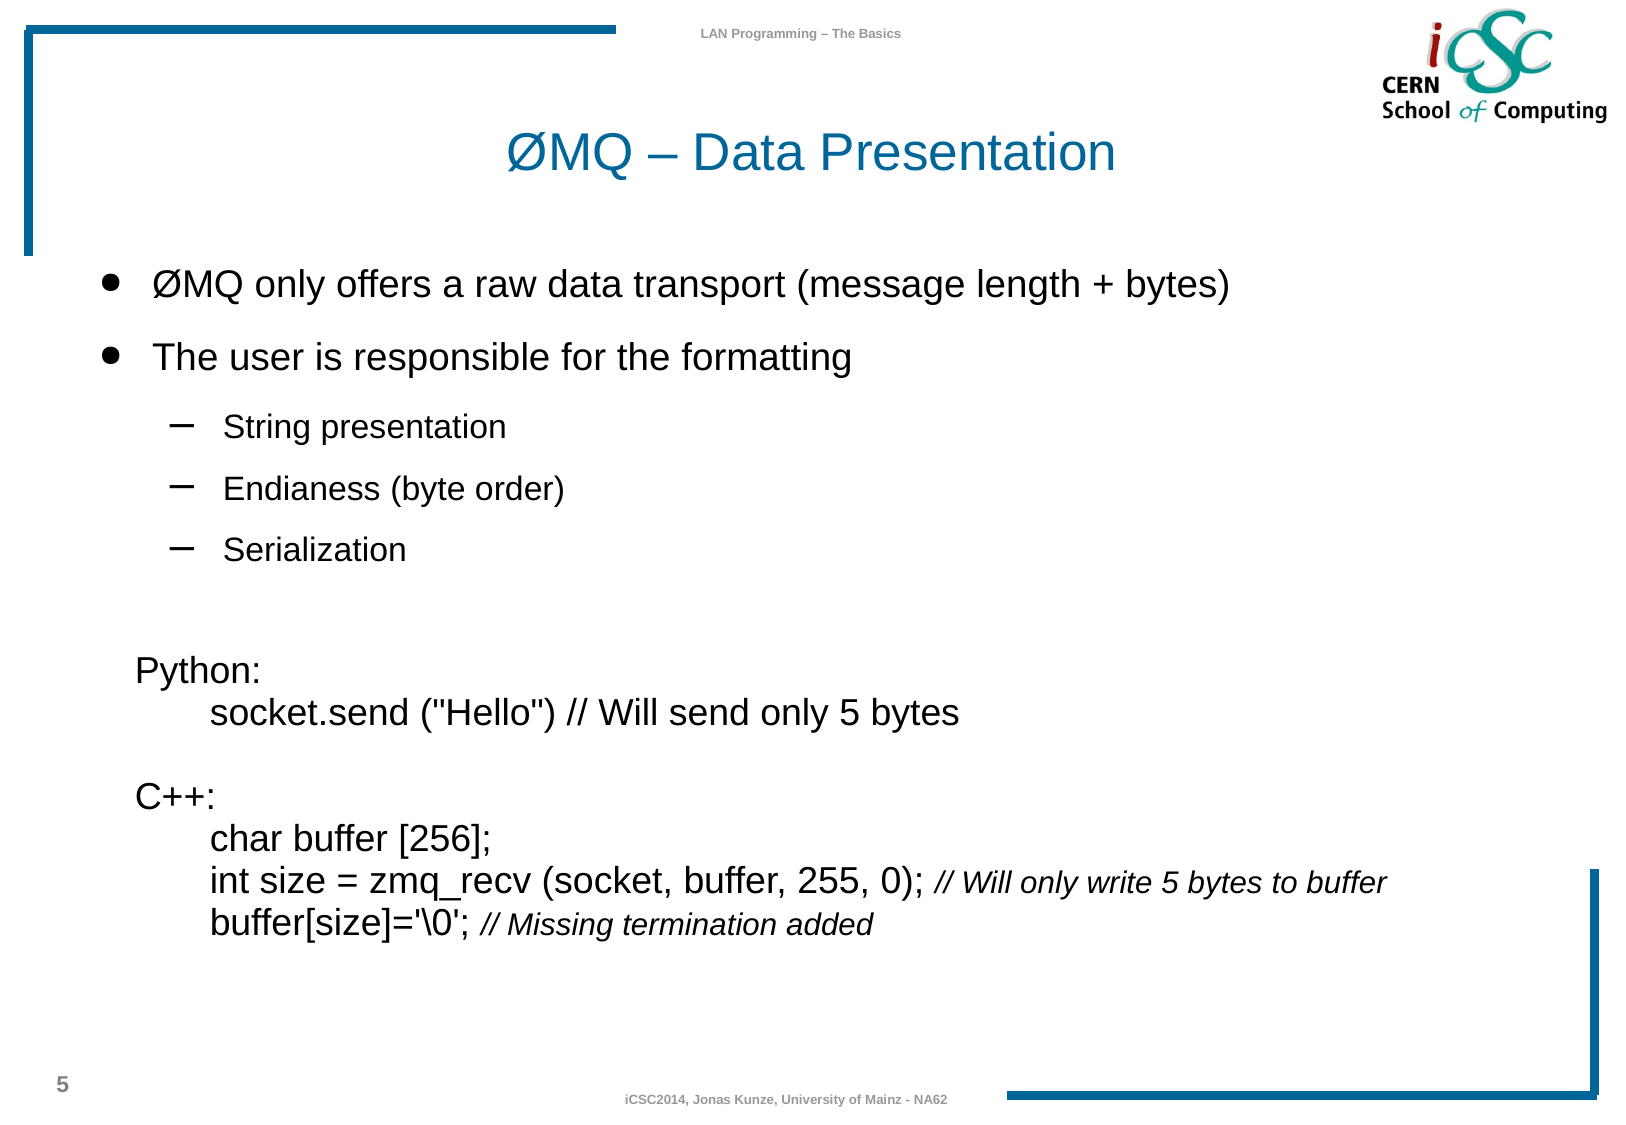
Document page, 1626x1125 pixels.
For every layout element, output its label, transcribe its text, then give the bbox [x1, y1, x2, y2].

picture [1381, 8, 1608, 125]
list ØMQ only offers a raw data transport (message length + bytes) The user is responsible for the formatting String presentation Endianess (byte order) Serialization [81, 263, 1512, 1051]
text_box Python: socket.send ("Hello") // Will send only 5 bytes C++: char buffer [256]; int size = zmq_recv (socket, buffer, 255, 0); // Will only write 5 bytes to buffer buffer[size]='\0'; // Missing termination added [120, 642, 1486, 983]
title ØMQ – Data Presentation [81, 44, 1544, 233]
